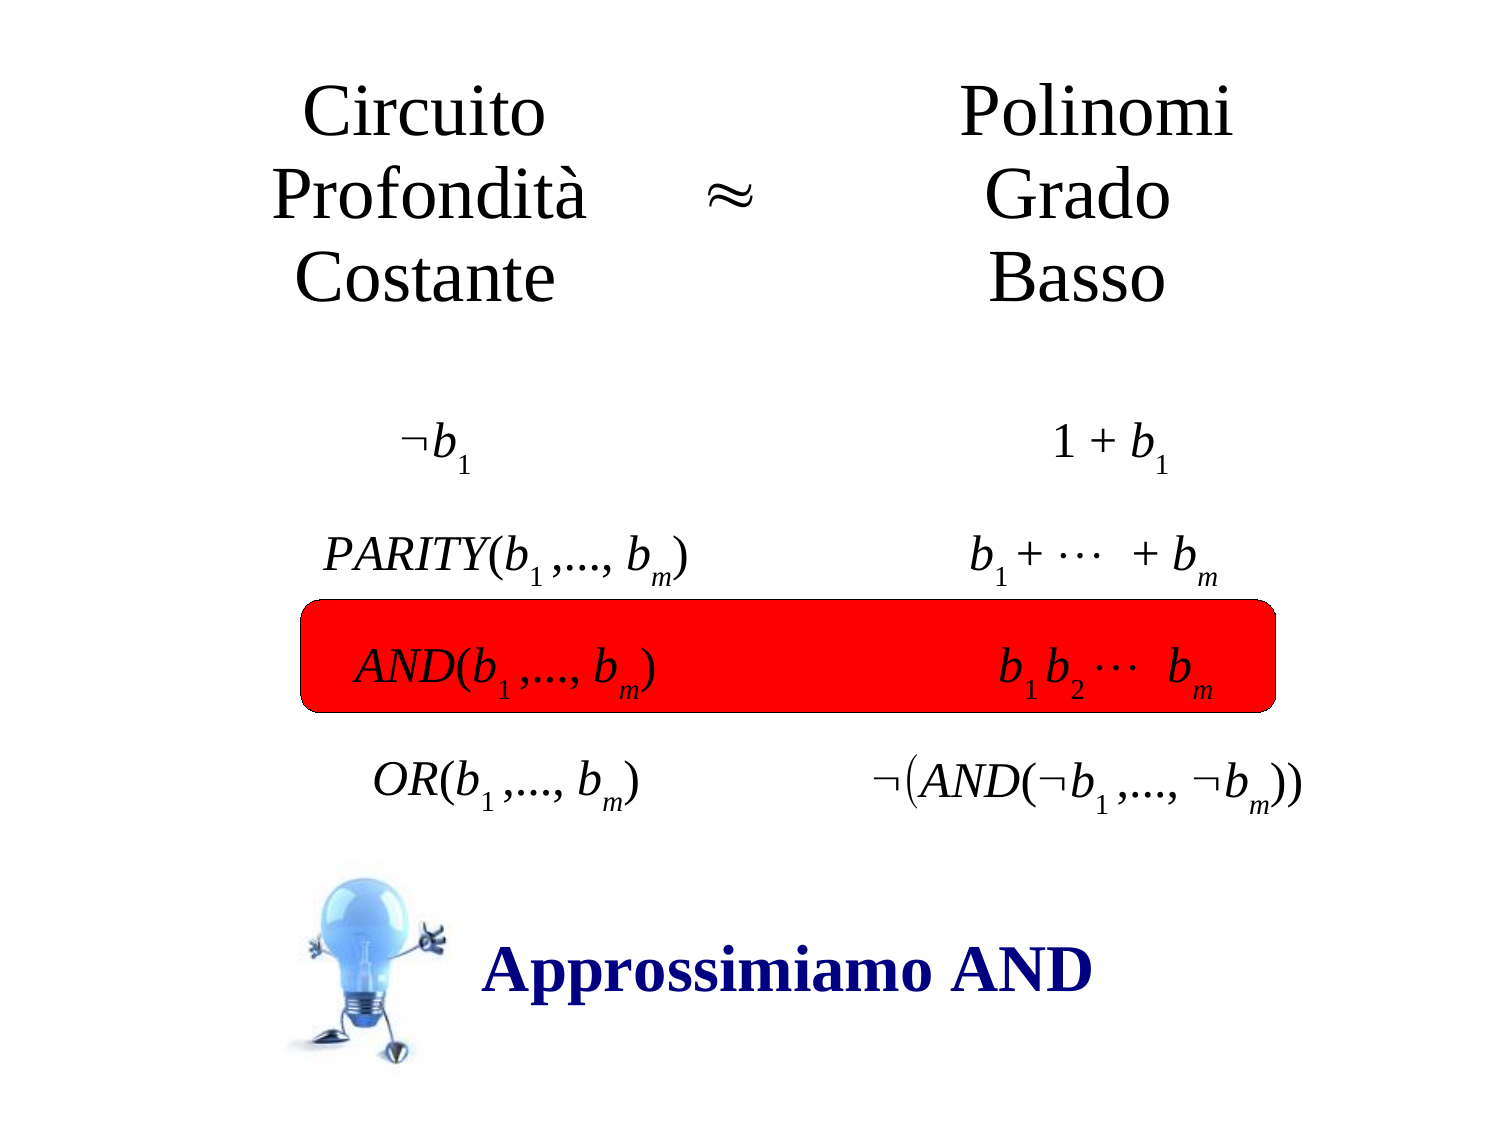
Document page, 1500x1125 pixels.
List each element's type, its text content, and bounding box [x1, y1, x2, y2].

text_box b1 b2 ⋯ bm [975, 625, 1238, 740]
text_box PARITY(b1 ,..., bm) [187, 512, 826, 601]
text_box b1 + ⋯ + bm [937, 512, 1238, 601]
text_box 1 + b1 [908, 400, 1313, 488]
title Circuito Polinomi Profondità ≈ Grado Costante Basso [112, 69, 1387, 319]
text_box [300, 599, 1276, 713]
text_box ¬b1 [233, 400, 638, 488]
picture [262, 862, 477, 1080]
text_box AND(b1 ,..., bm) [187, 625, 826, 737]
text_box Approssimiamo AND [477, 917, 1238, 1013]
text_box ¬(AND(¬b1 ,..., ¬bm)) [825, 740, 1351, 828]
text_box OR(b1 ,..., bm) [187, 737, 826, 826]
